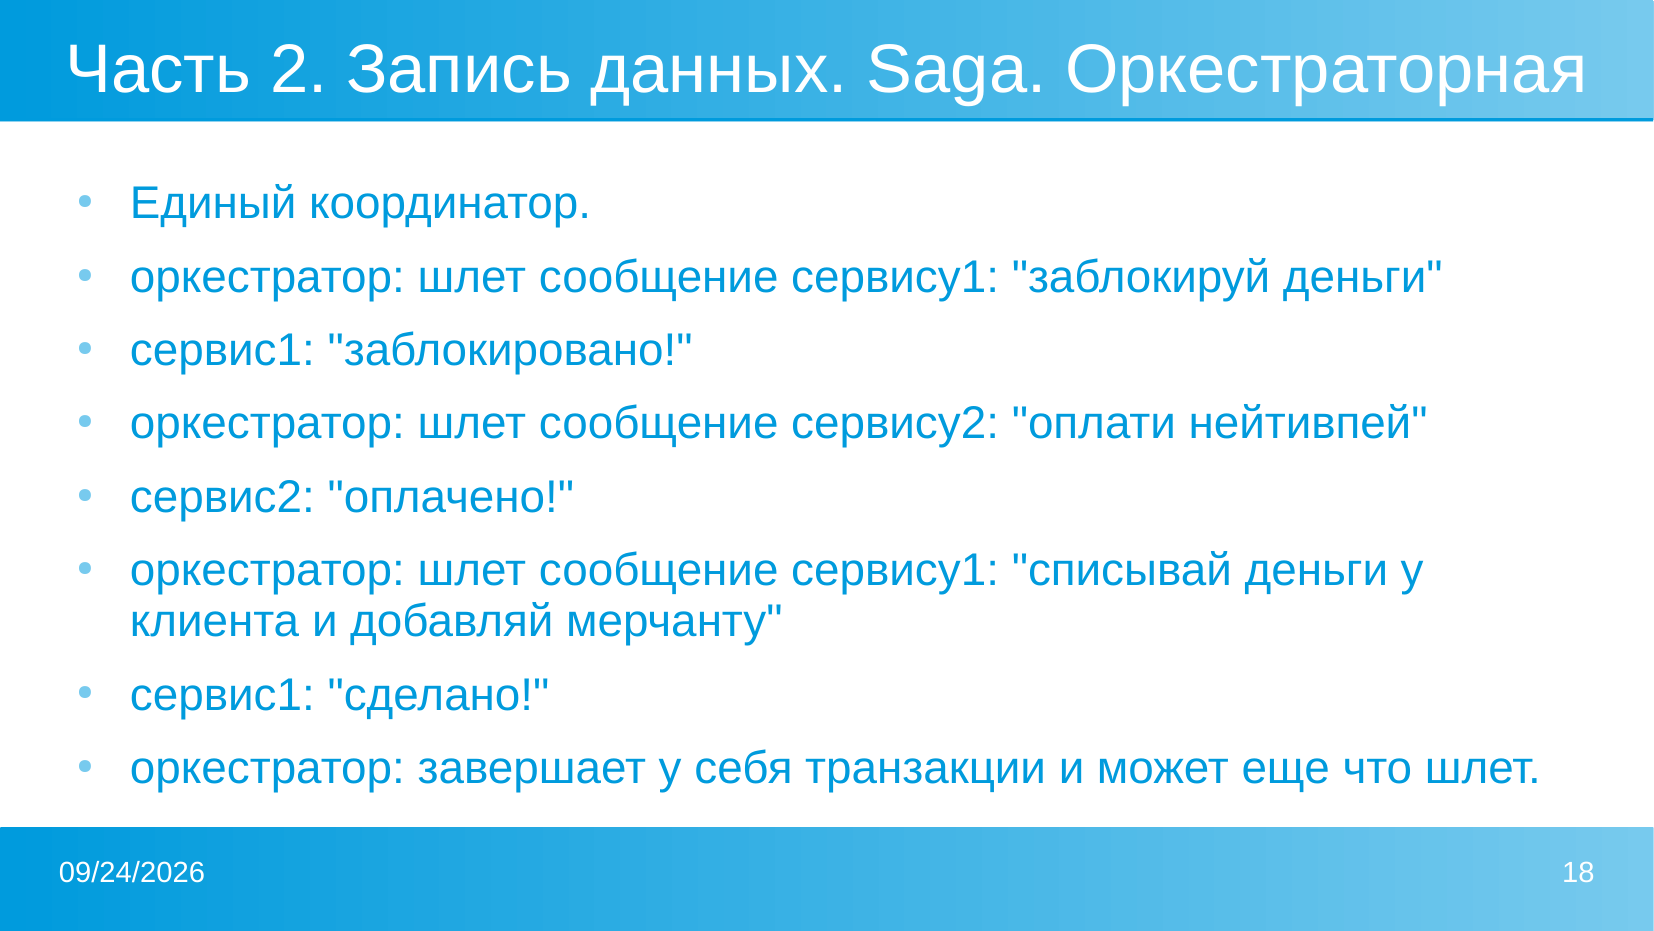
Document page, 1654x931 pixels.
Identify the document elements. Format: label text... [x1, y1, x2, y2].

list Единый координатор. оркестратор: шлет сообщение сервису1: "заблокируй деньги" сервис1: "заблокировано!" оркестратор: шлет сообщение сервису2: "оплати нейтивпей" сервис2: "оплачено!" оркестратор: шлет сообщение сервису1: "списывай деньги у клиента и добавляй мерчанту" сервис1: "сделано!" оркестратор: завершает у себя транзакции и может еще что шлет. [59, 177, 1595, 768]
title Часть 2. Запись данных. Saga. Оркестраторная [59, 29, 1595, 108]
